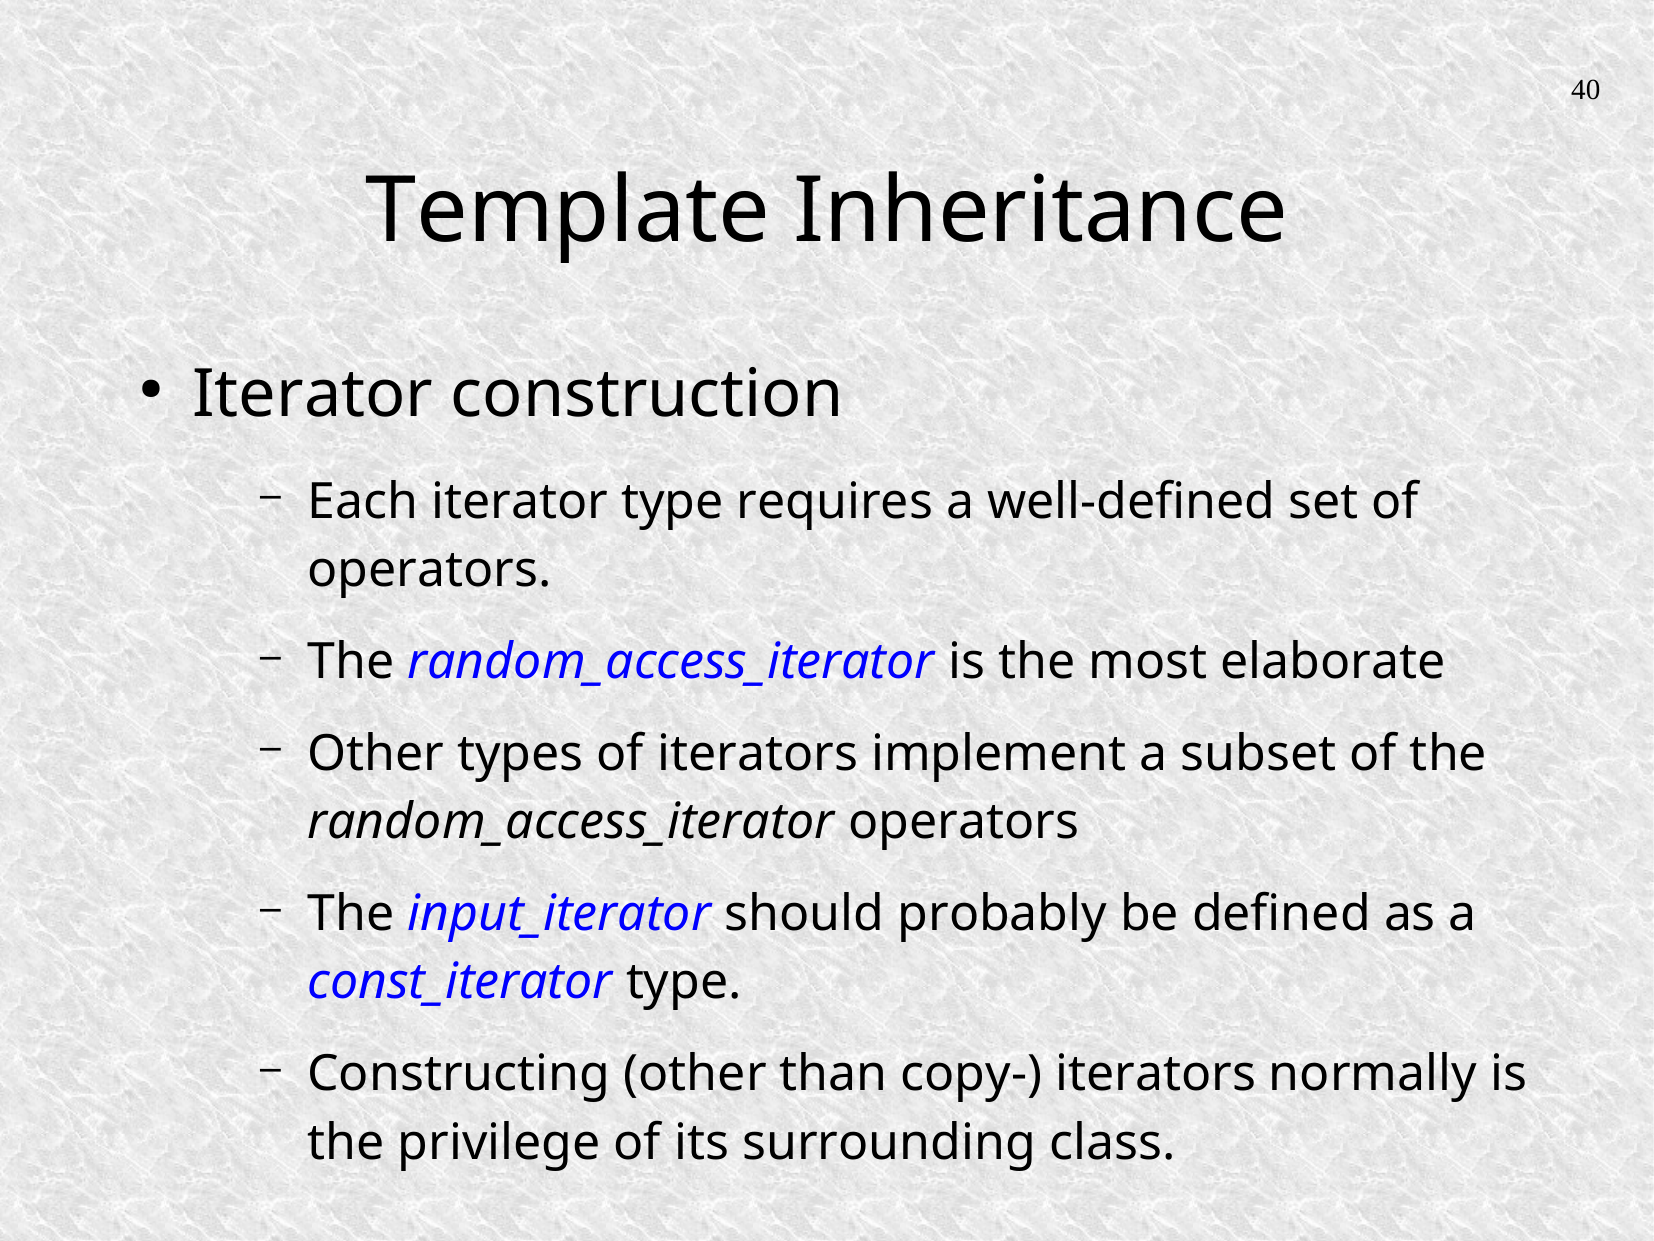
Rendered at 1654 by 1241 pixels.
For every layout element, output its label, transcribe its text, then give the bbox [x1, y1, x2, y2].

list Iterator construction Each iterator type requires a well-defined set of operators. The random_access_iterator is the most elaborate Other types of iterators implement a subset of the random_access_iterator operators The input_iterator should probably be defined as a const_iterator type. Constructing (other than copy-) iterators normally is the privilege of its surrounding class. [121, 344, 1572, 1129]
picture [0, 0, 1654, 1241]
title Template Inheritance [121, 102, 1534, 311]
